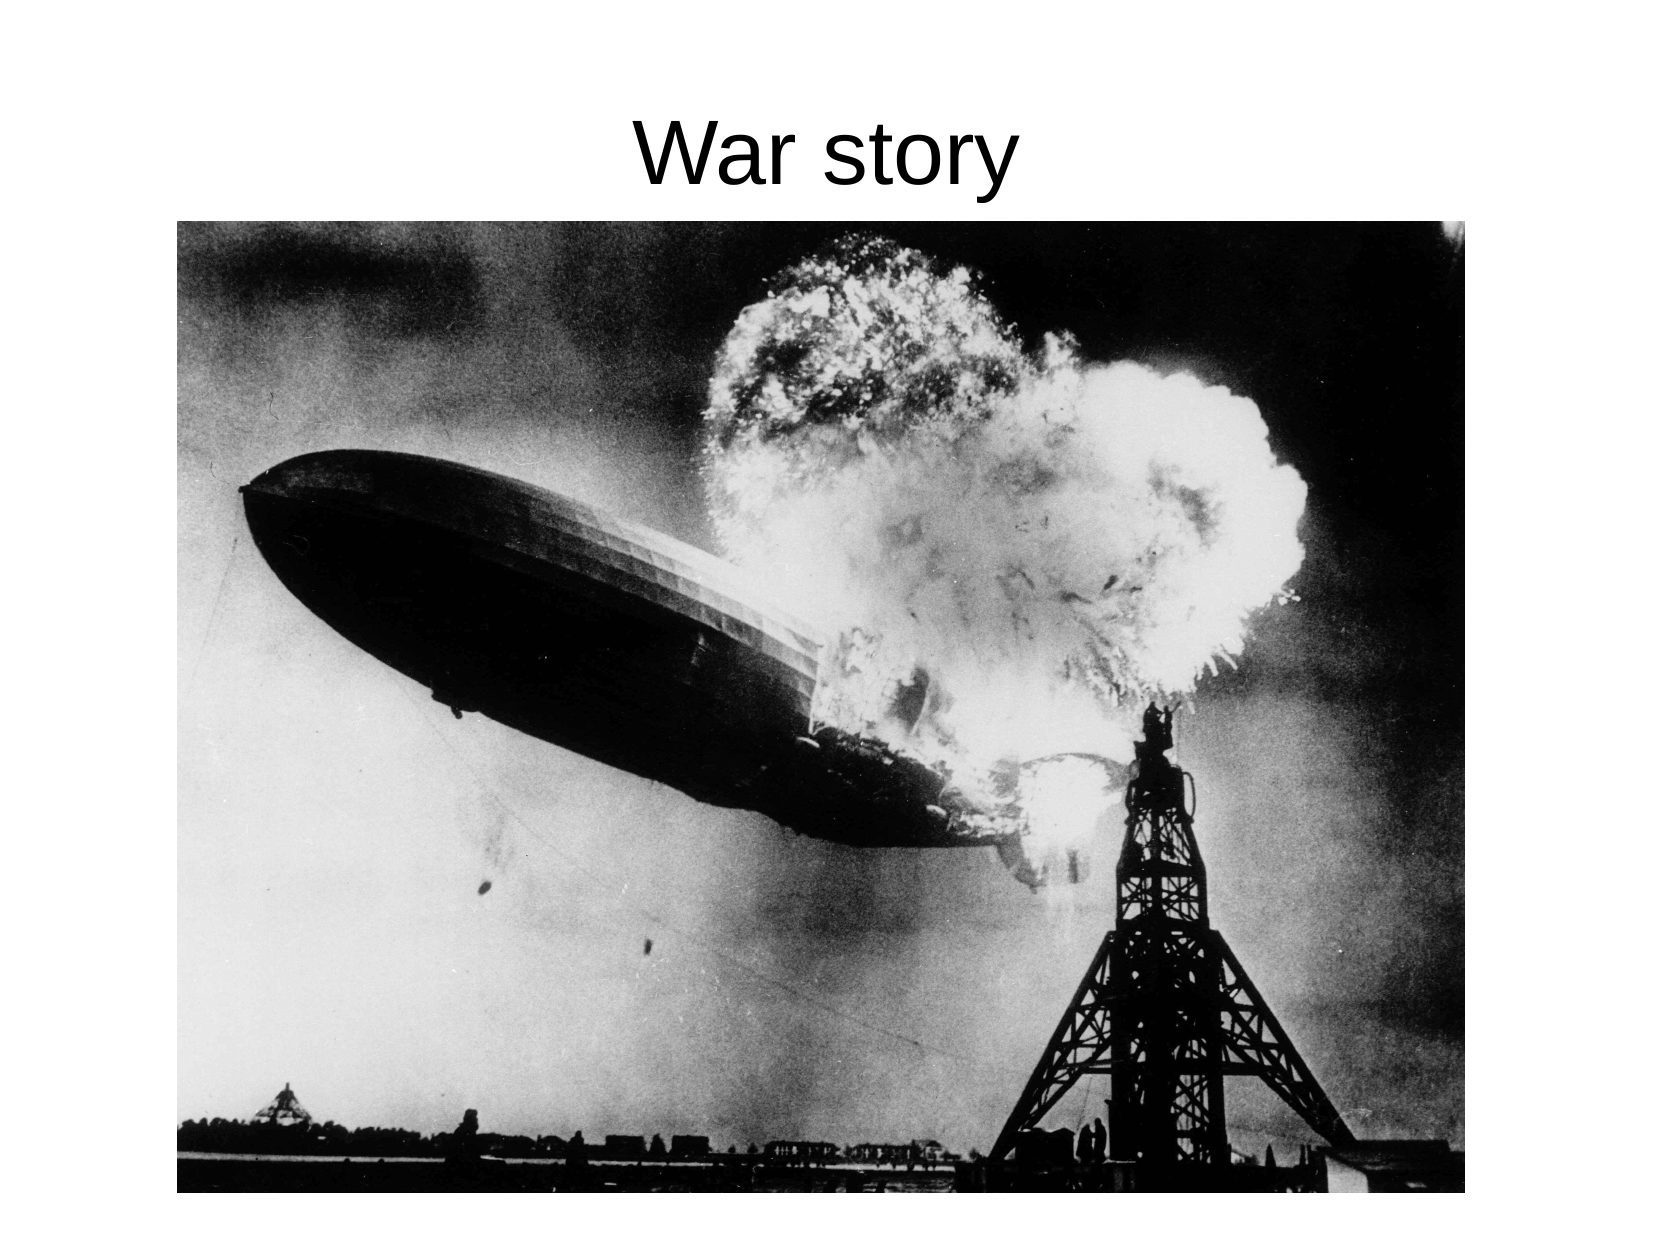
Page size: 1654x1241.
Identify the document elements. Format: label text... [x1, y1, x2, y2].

title War story [82, 49, 1571, 257]
picture [177, 257, 1465, 1193]
